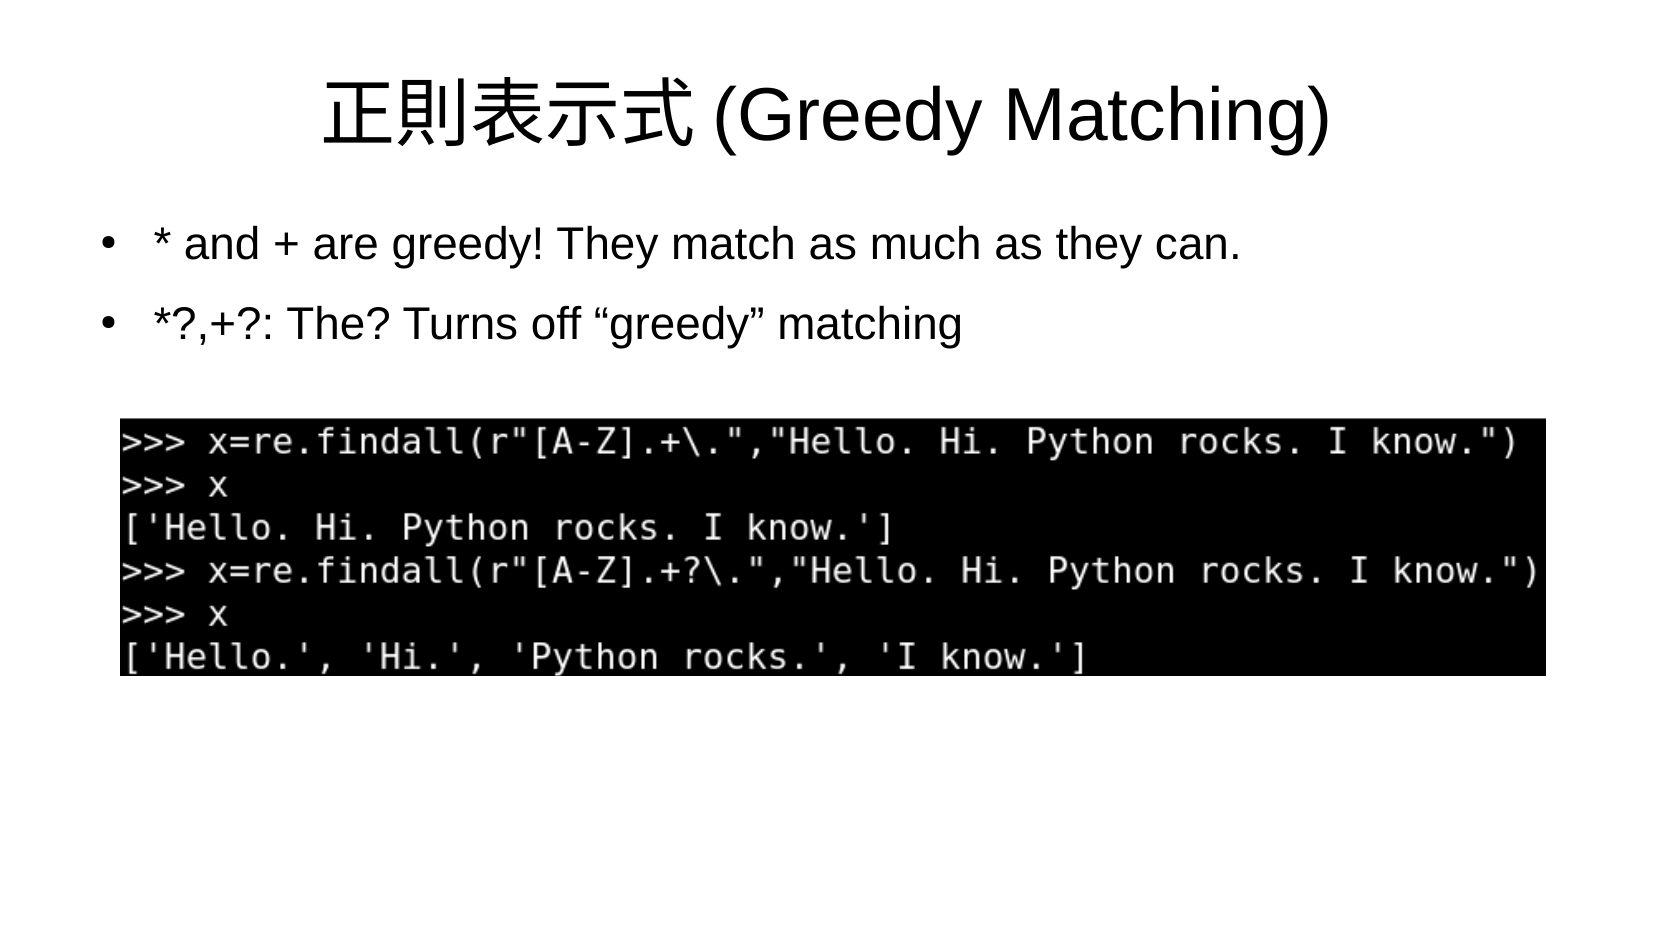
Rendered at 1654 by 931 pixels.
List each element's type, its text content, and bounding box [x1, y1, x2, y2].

picture [120, 418, 1546, 676]
list * and + are greedy! They match as much as they can. *?,+?: The? Turns off “greedy” matching [82, 217, 1571, 758]
title 正則表示式(Greedy Matching) [82, 37, 1571, 193]
